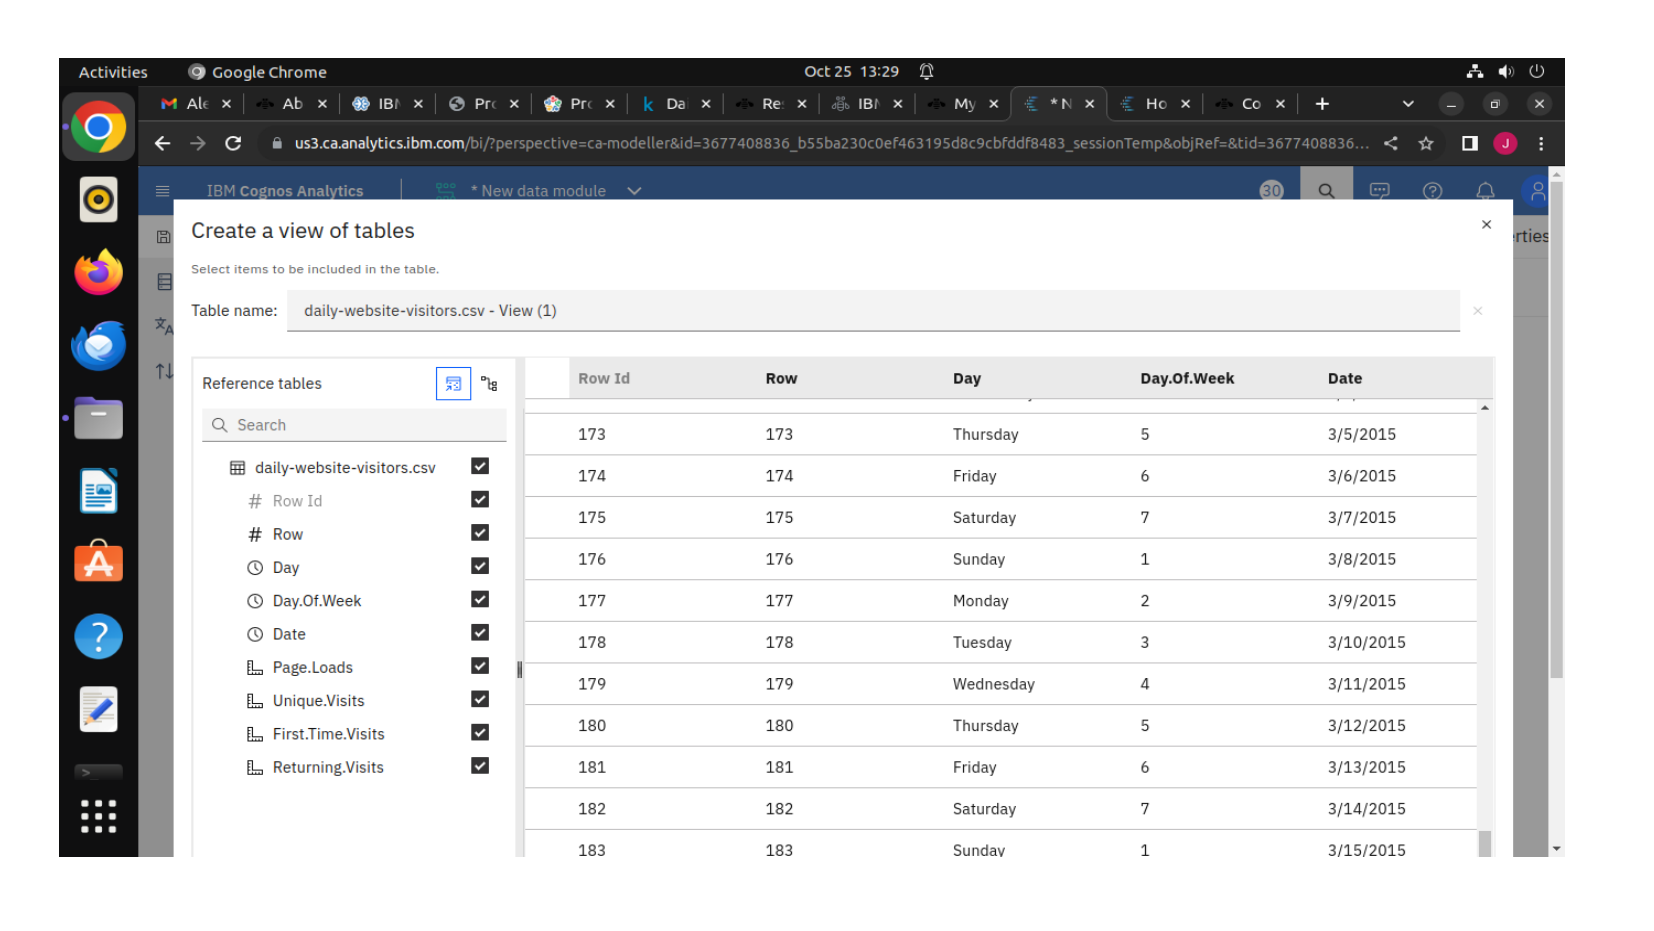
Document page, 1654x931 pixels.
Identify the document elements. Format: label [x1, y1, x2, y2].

picture [59, 58, 1565, 857]
